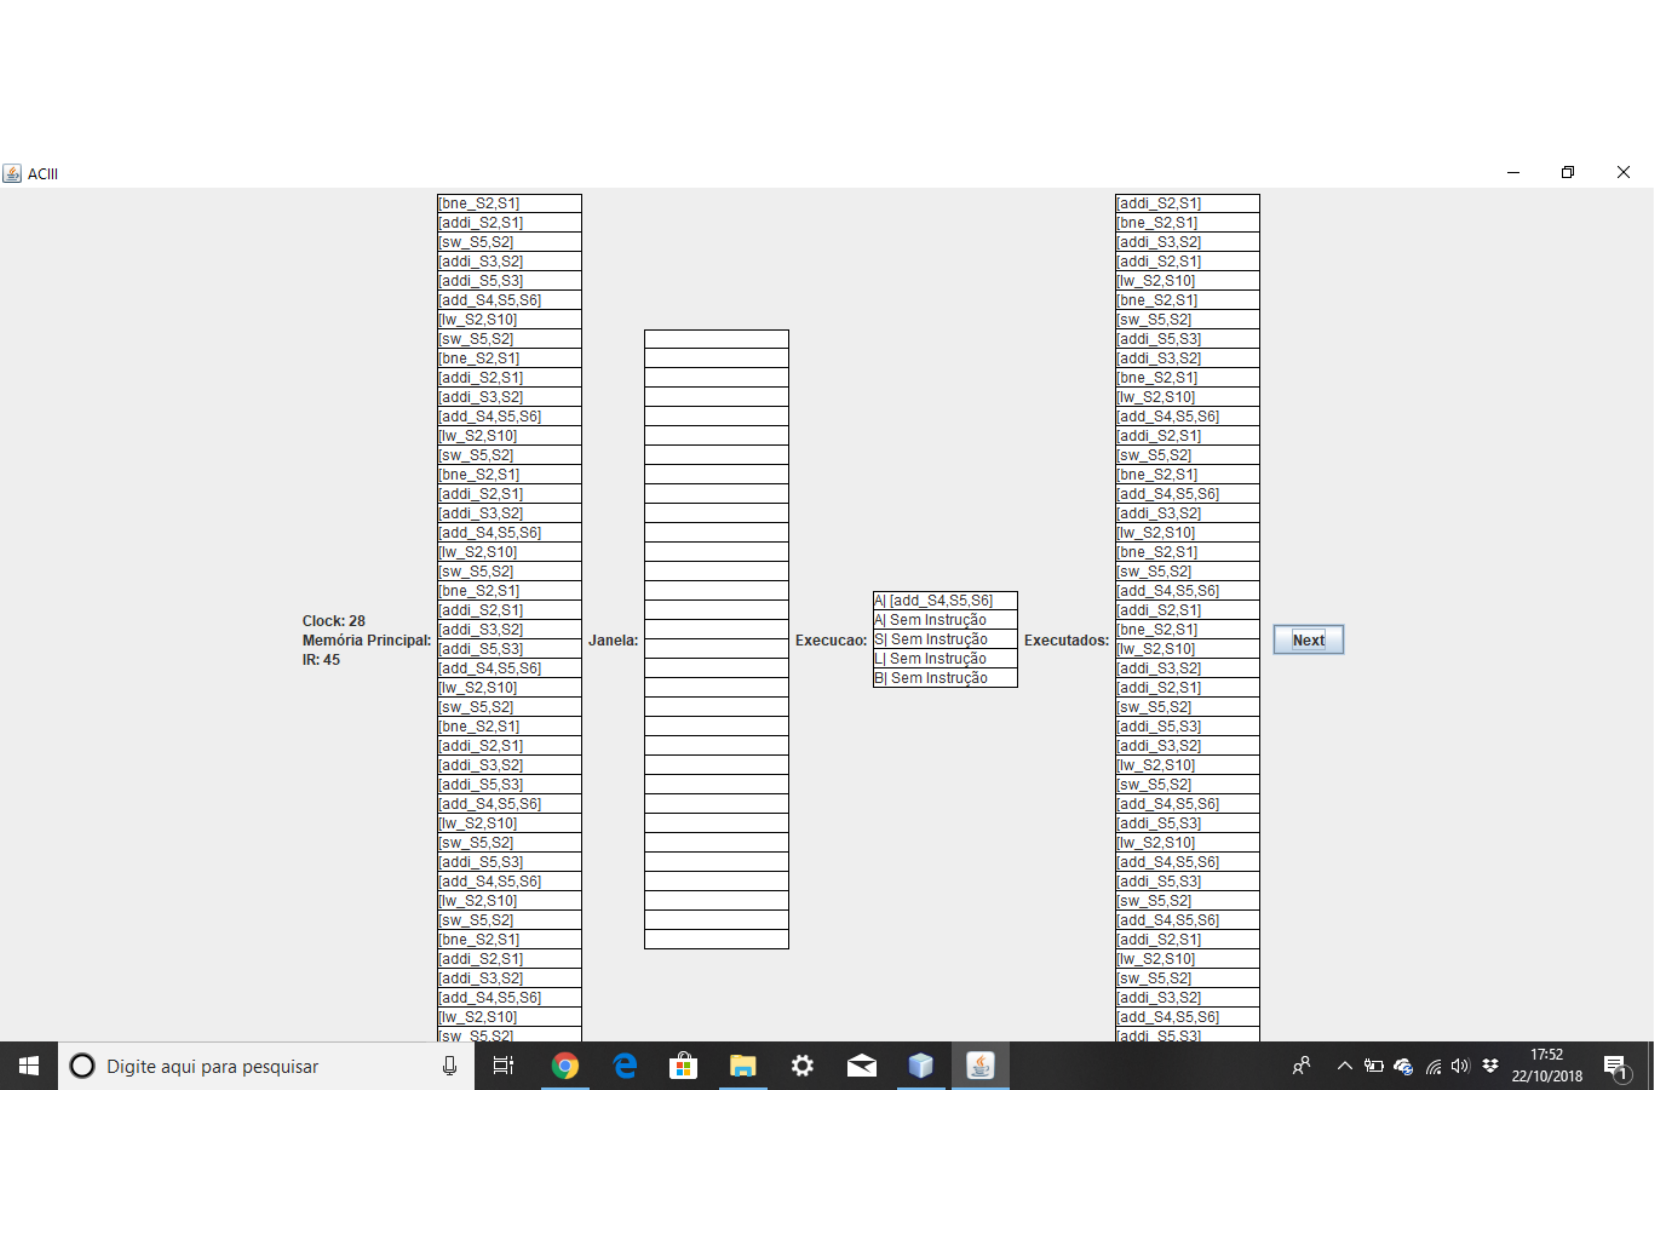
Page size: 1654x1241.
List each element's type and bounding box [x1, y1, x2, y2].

picture [0, 160, 1654, 1090]
